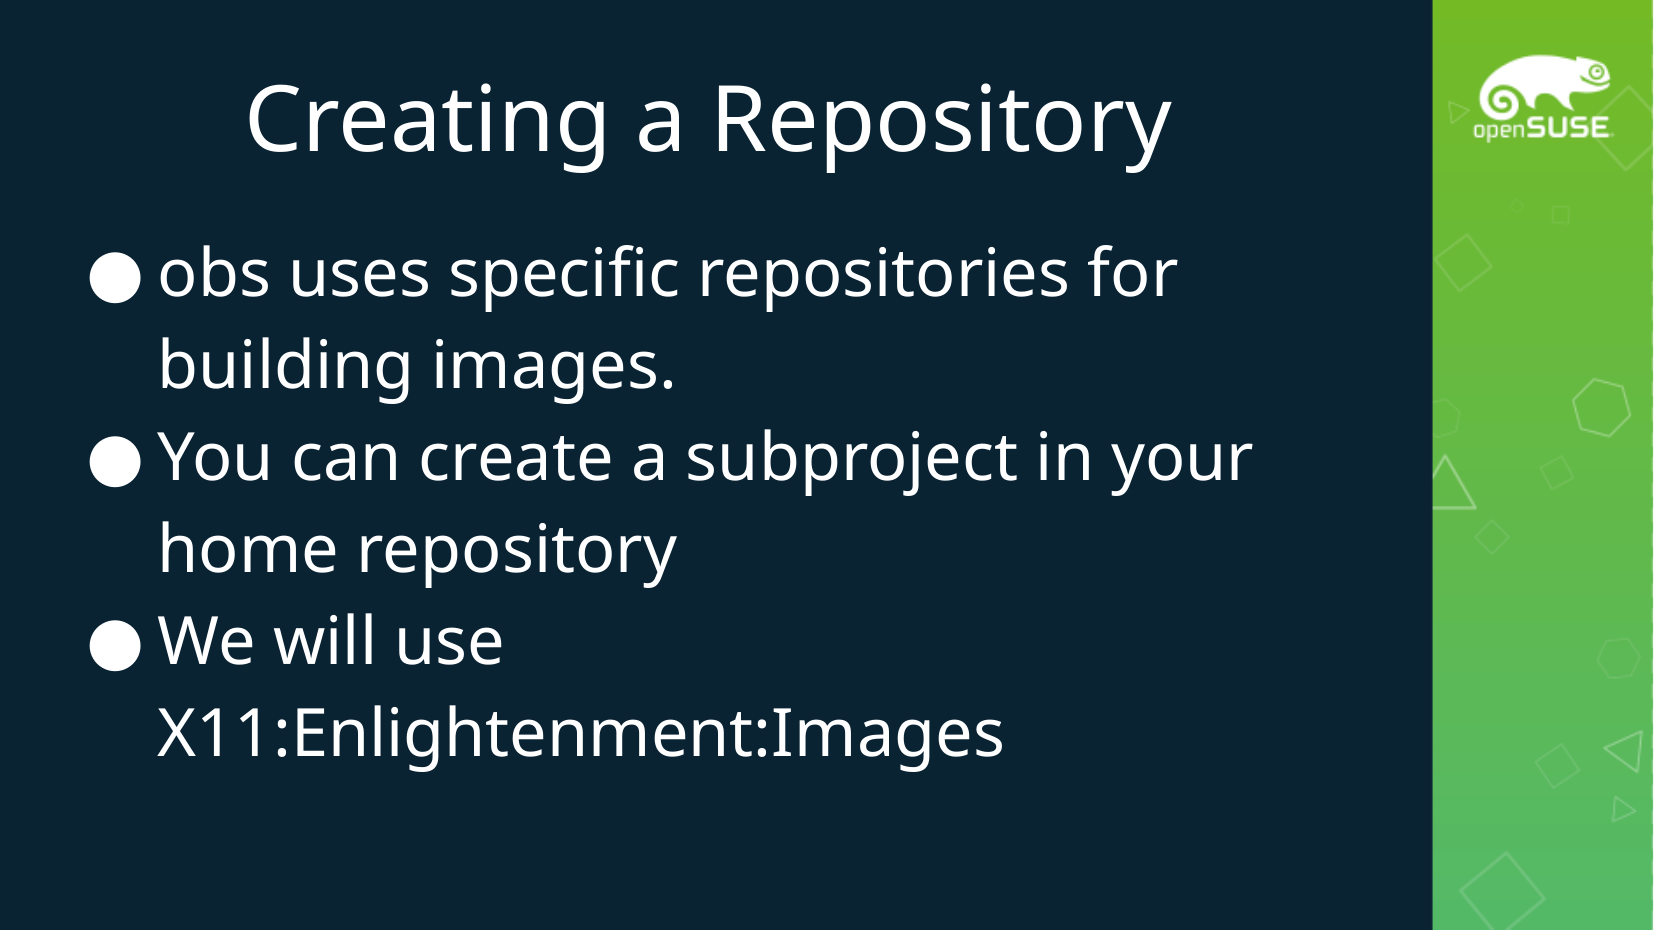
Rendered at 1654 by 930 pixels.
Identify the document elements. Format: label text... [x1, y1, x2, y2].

title Creating a Repository [82, 37, 1335, 193]
picture [0, 0, 1654, 930]
list obs uses specific repositories for building images. You can create a subproject in your home repository We will use X11:Enlightenment:Images [82, 217, 1335, 814]
